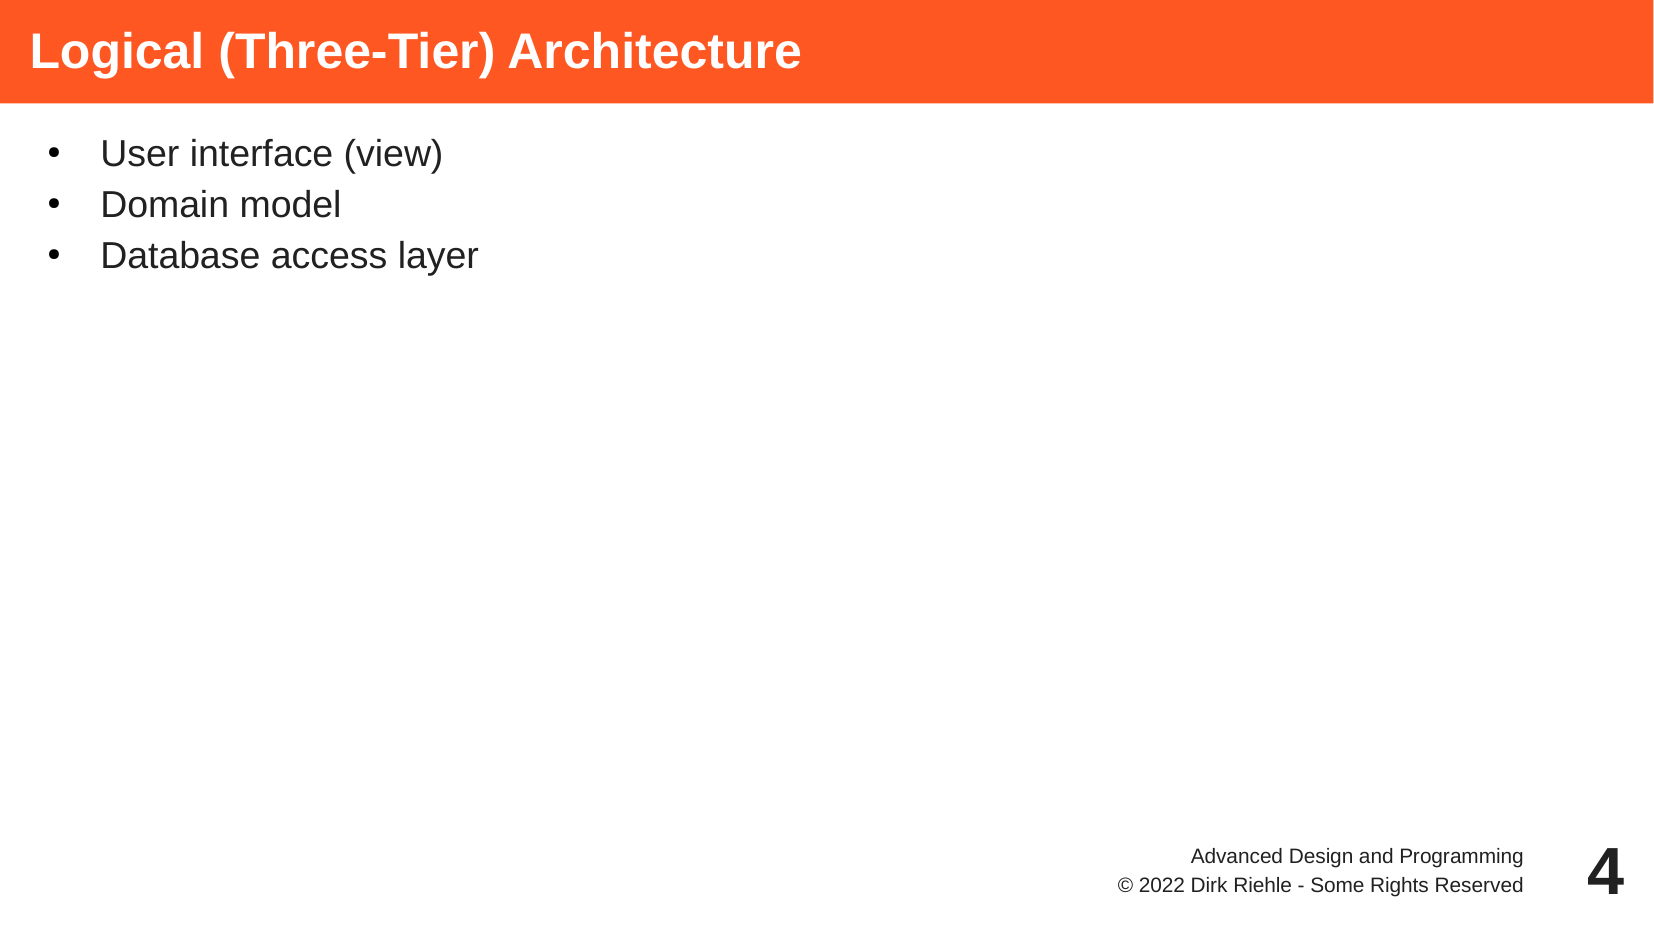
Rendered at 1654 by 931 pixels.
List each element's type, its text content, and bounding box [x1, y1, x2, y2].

title Logical (Three-Tier) Architecture [0, 0, 1654, 104]
list User interface (view) Domain model Database access layer [29, 132, 1625, 813]
